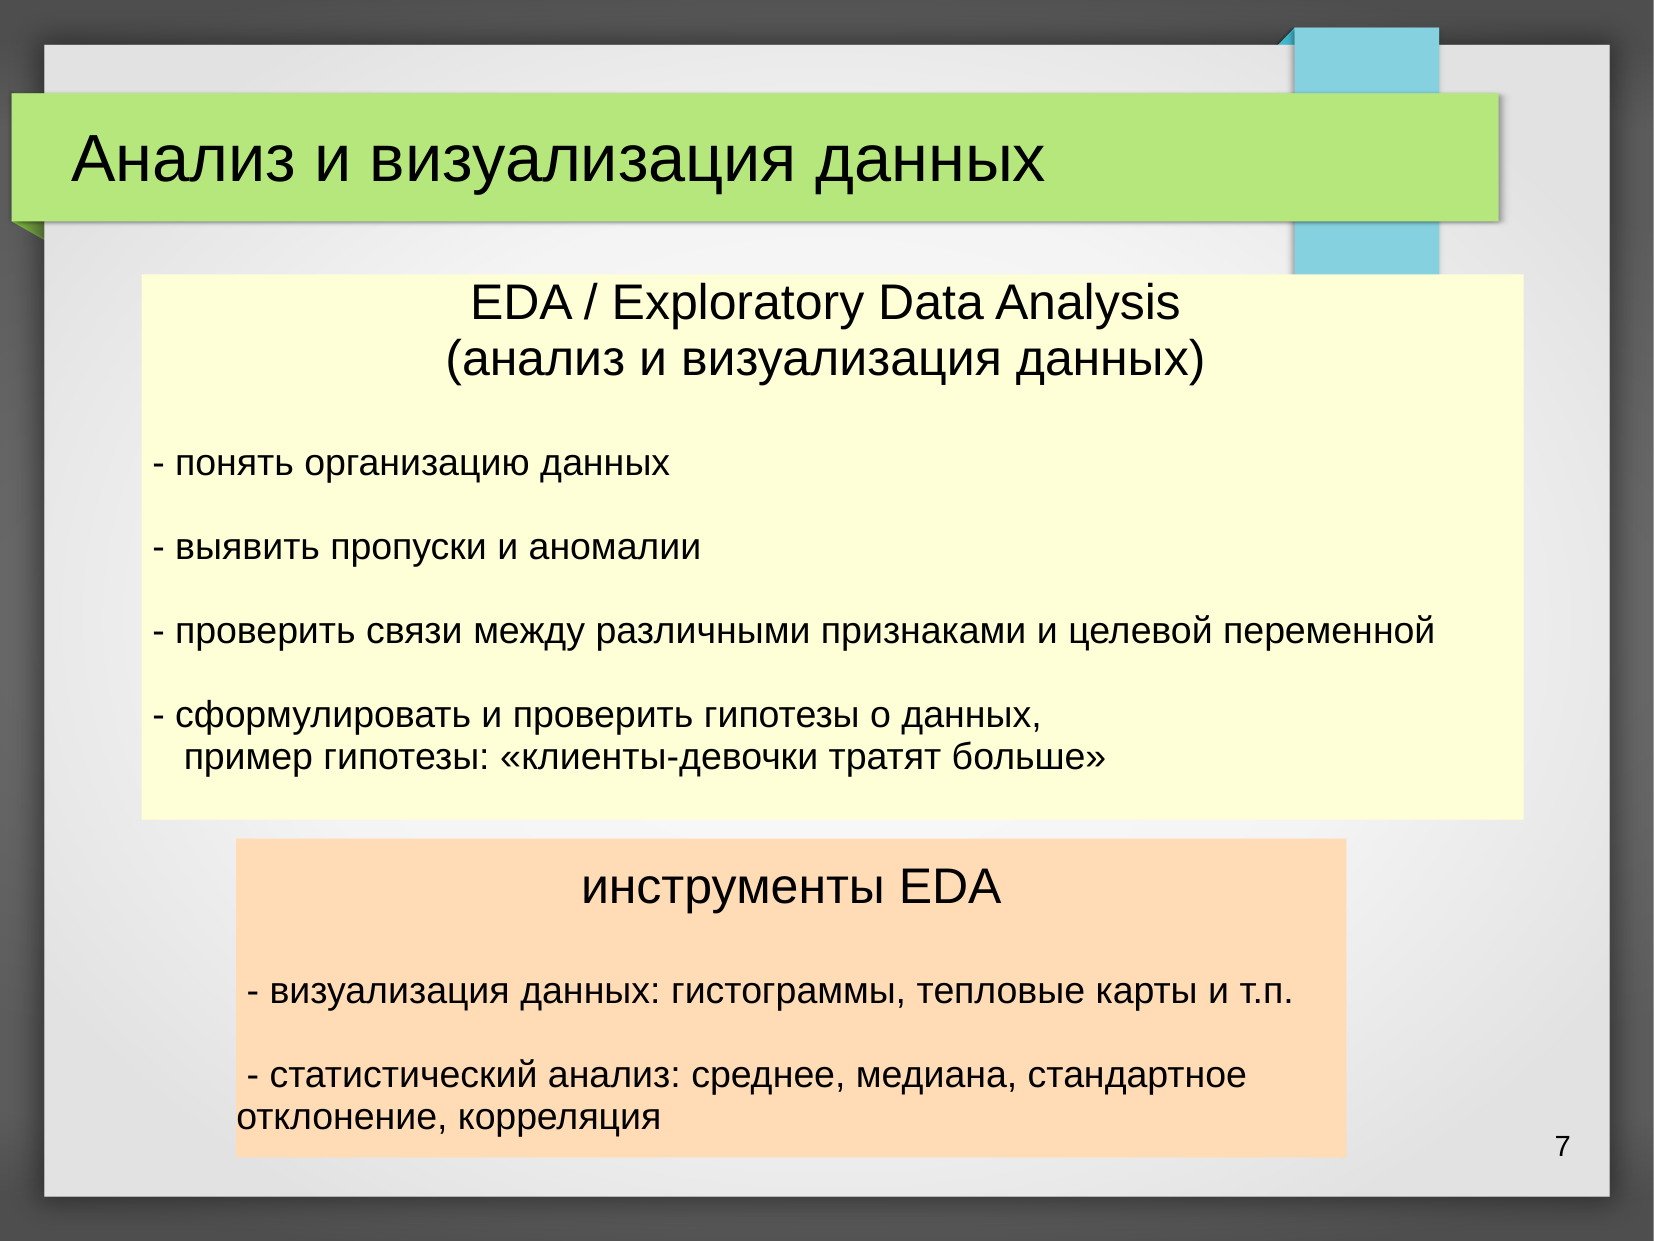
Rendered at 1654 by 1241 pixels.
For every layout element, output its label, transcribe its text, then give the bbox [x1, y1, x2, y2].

title Анализ и визуализация данных [71, 118, 1205, 199]
text_box инструменты EDA - визуализация данных: гистограммы, тепловые карты и т.п. - статистический анализ: среднее, медиана, стандартное отклонение, корреляция [236, 838, 1347, 1158]
subtitle EDA / Exploratory Data Analysis (анализ и визуализация данных) - понять организацию данных - выявить пропуски и аномалии - проверить связи между различными признаками и целевой переменной - сформулировать и проверить гипотезы о данных, пример гипотезы: «клиенты-девочки тратят больше» [141, 274, 1524, 820]
picture [0, 0, 1654, 1241]
